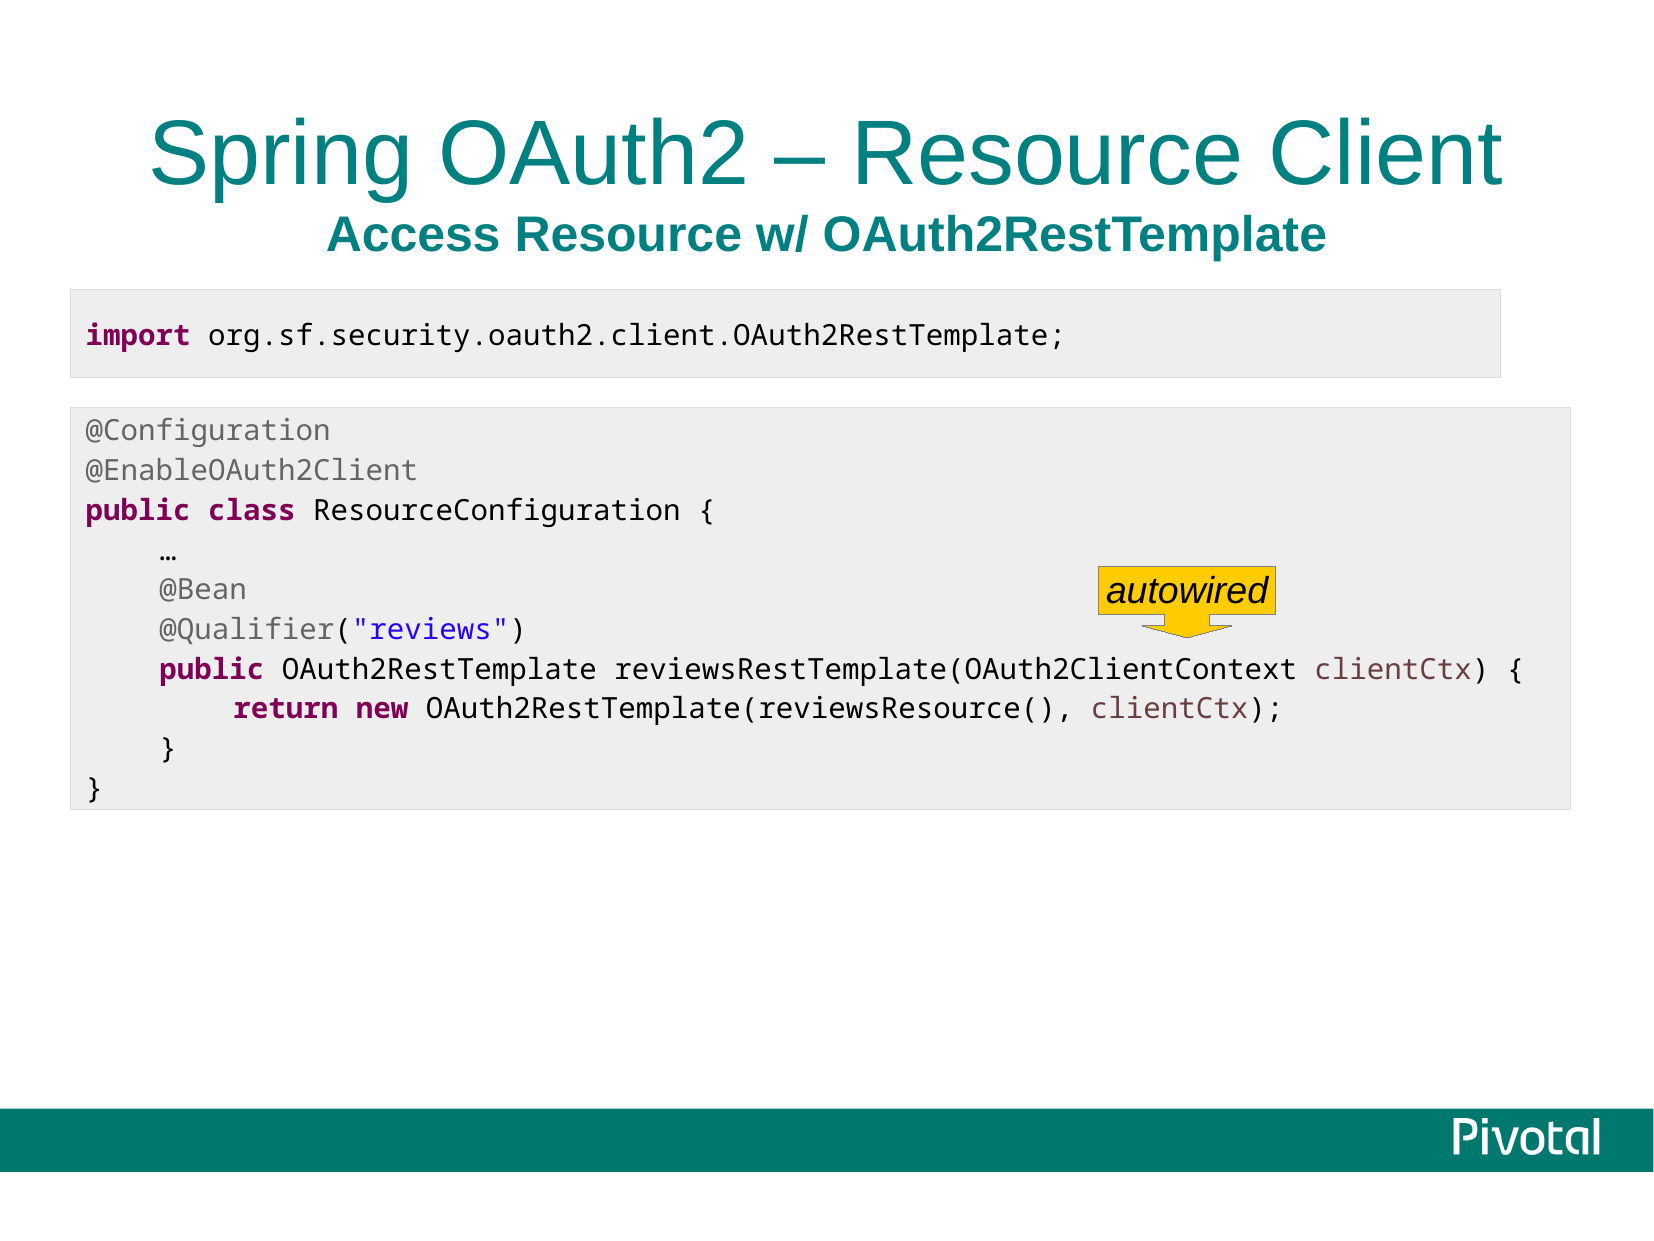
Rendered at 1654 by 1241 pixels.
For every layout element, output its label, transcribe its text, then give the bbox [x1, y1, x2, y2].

text_box @Configuration @EnableOAuth2Client public class ResourceConfiguration { … @Bean @Qualifier("reviews") public OAuth2RestTemplate reviewsRestTemplate(OAuth2ClientContext clientCtx) { return new OAuth2RestTemplate(reviewsResource(), clientCtx); } } [70, 407, 1571, 810]
text_box import org.sf.security.oauth2.client.OAuth2RestTemplate; [70, 289, 1501, 378]
text_box Access Resource w/ OAuth2RestTemplate [0, 198, 1654, 274]
text_box autowired [1098, 566, 1276, 638]
title Spring OAuth2 – Resource Client [82, 49, 1571, 198]
picture [1452, 1115, 1601, 1158]
